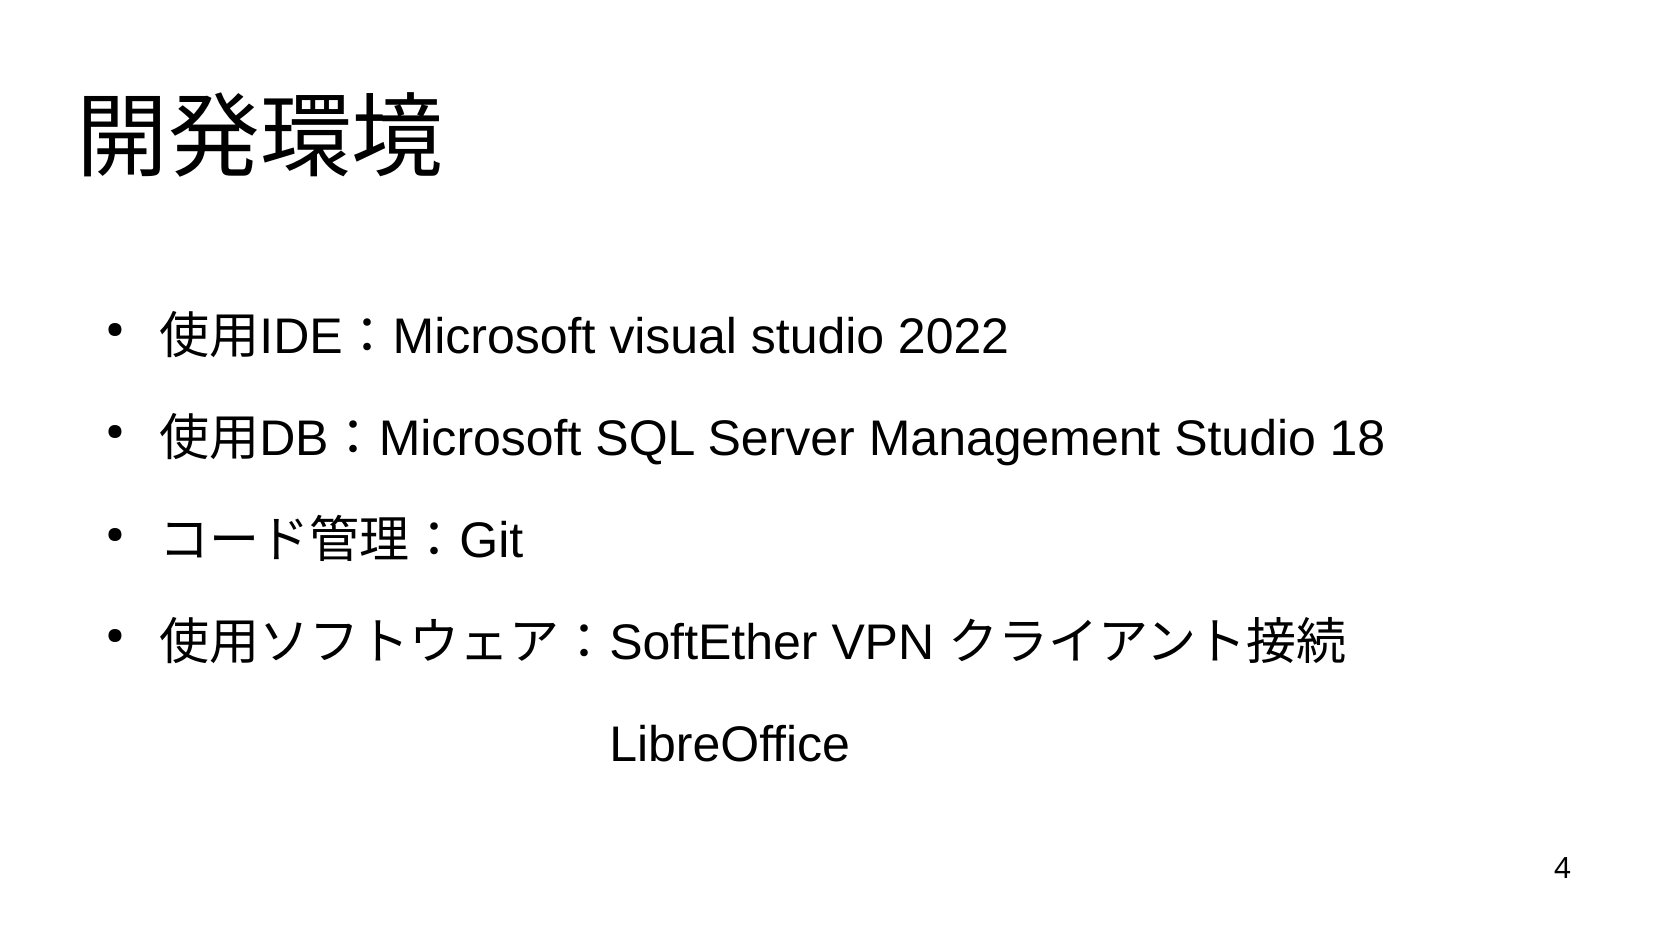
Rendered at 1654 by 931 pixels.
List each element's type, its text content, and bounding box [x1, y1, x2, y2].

list 使用IDE：Microsoft visual studio 2022 使用DB：Microsoft SQL Server Management Studio 18 コード管理：Git 使用ソフトウェア：SoftEther VPN クライアント接続 LibreOffice [88, 295, 1577, 835]
title 開発環境 [76, 51, 1565, 207]
